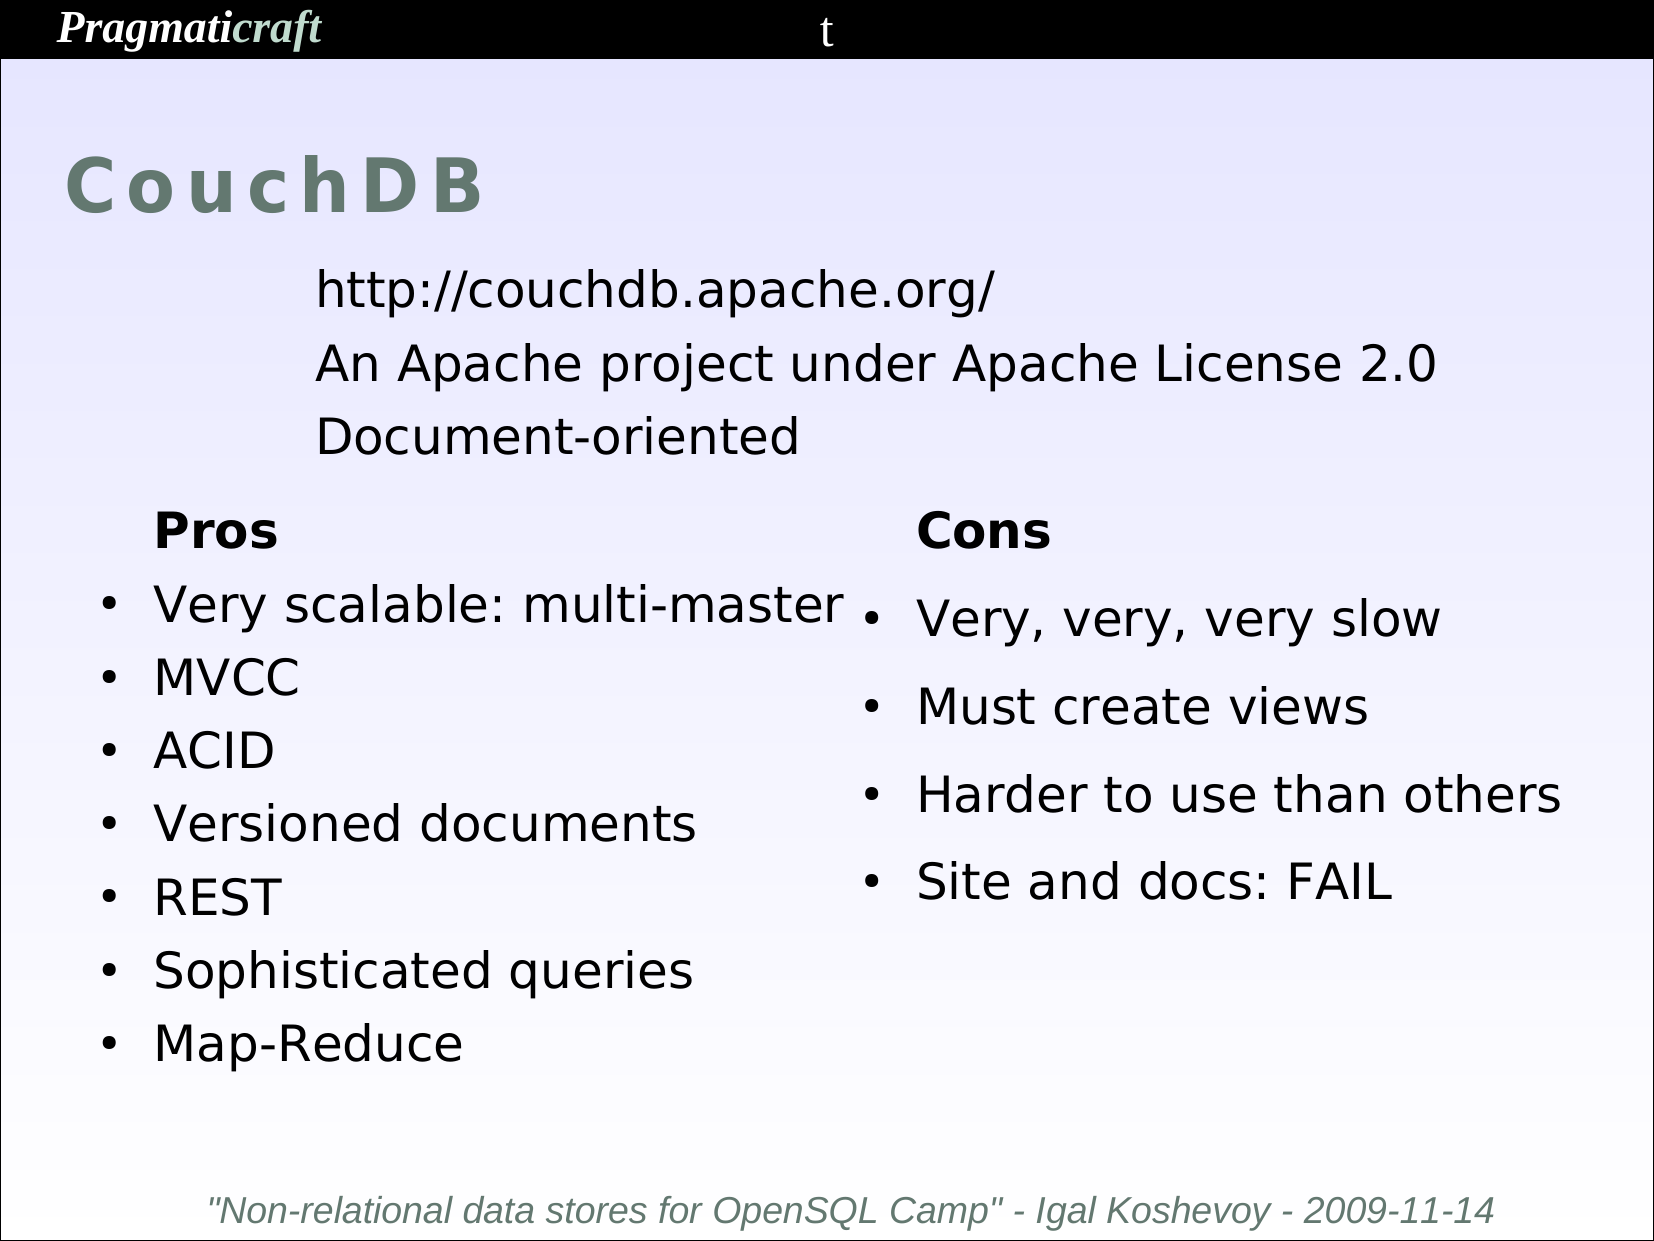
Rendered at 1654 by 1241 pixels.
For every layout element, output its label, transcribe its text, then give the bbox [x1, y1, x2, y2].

list Cons Very, very, very slow Must create views Harder to use than others Site and docs: FAIL [845, 502, 1572, 1087]
list http://couchdb.apache.org/ An Apache project under Apache License 2.0 Document-oriented [314, 261, 1573, 467]
list Pros Very scalable: multi-master MVCC ACID Versioned documents REST Sophisticated queries Map-Reduce [82, 502, 856, 1109]
title CouchDB [64, 112, 1587, 261]
